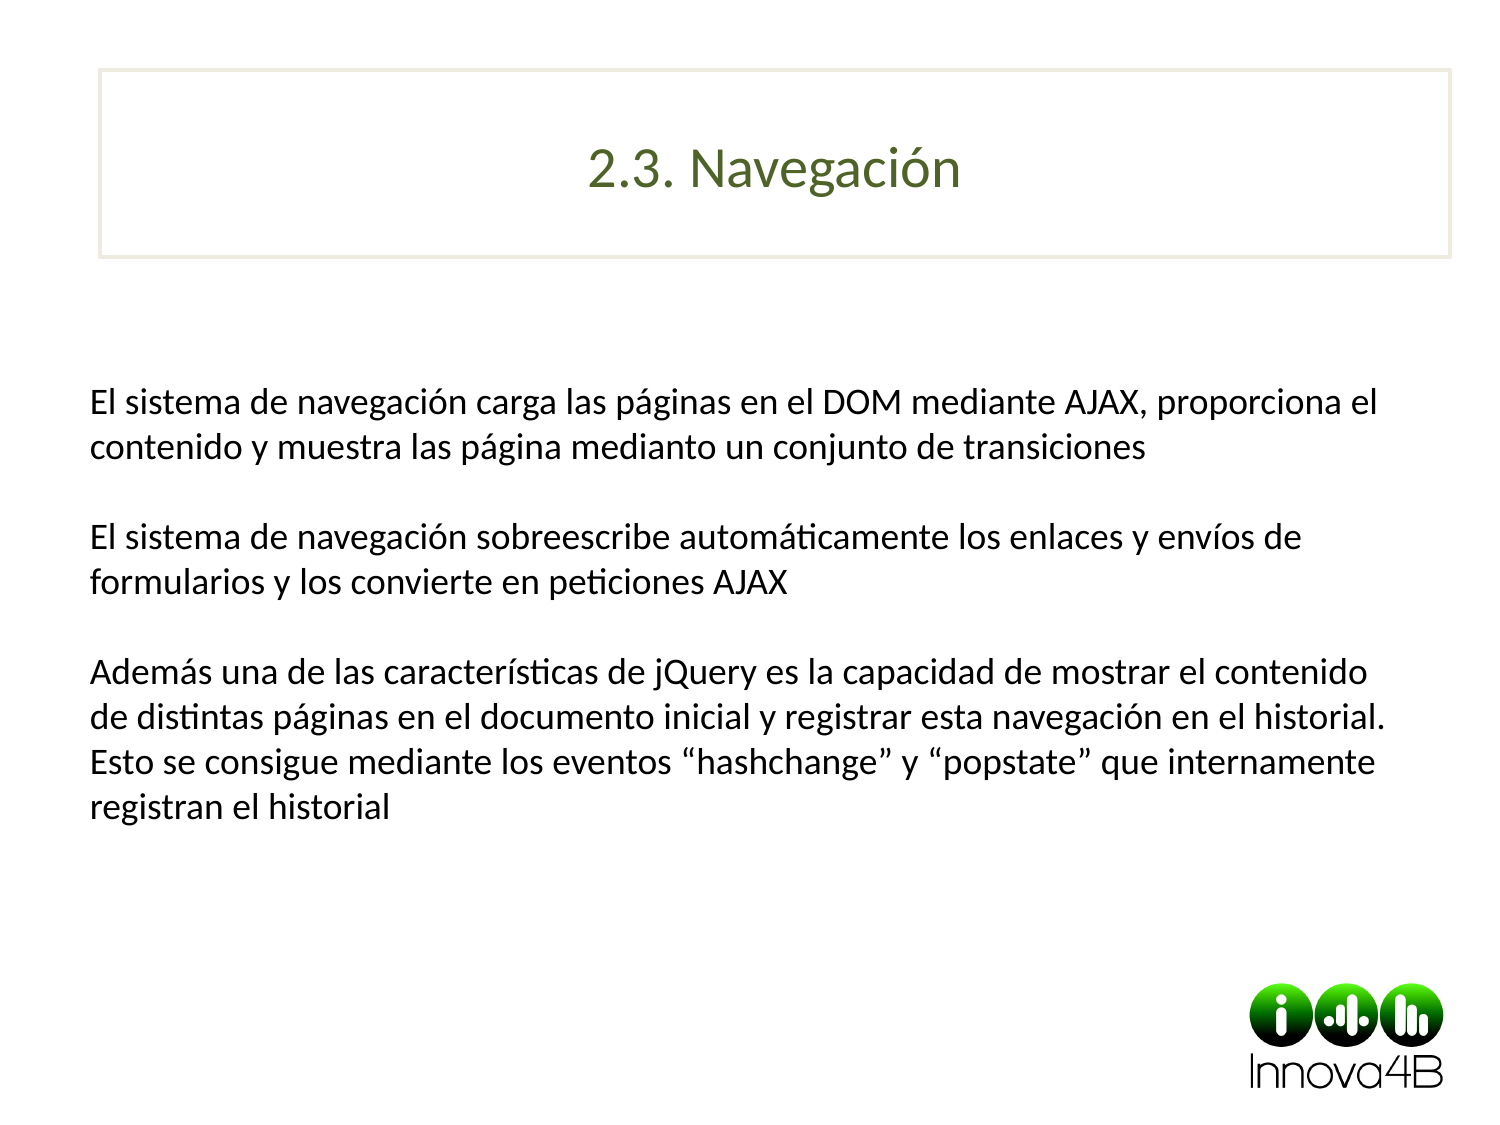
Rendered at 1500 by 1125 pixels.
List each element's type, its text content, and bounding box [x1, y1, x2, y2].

text_box 2.3. Navegación [99, 70, 1450, 258]
text_box El sistema de navegación carga las páginas en el DOM mediante AJAX, proporciona el contenido y muestra las página medianto un conjunto de transiciones El sistema de navegación sobreescribe automáticamente los enlaces y envíos de formularios y los convierte en peticiones AJAX Además una de las características de jQuery es la capacidad de mostrar el contenido de distintas páginas en el documento inicial y registrar esta navegación en el historial. Esto se consigue mediante los eventos “hashchange” y “popstate” que internamente registran el historial [74, 324, 1425, 1005]
picture [1246, 975, 1447, 1094]
